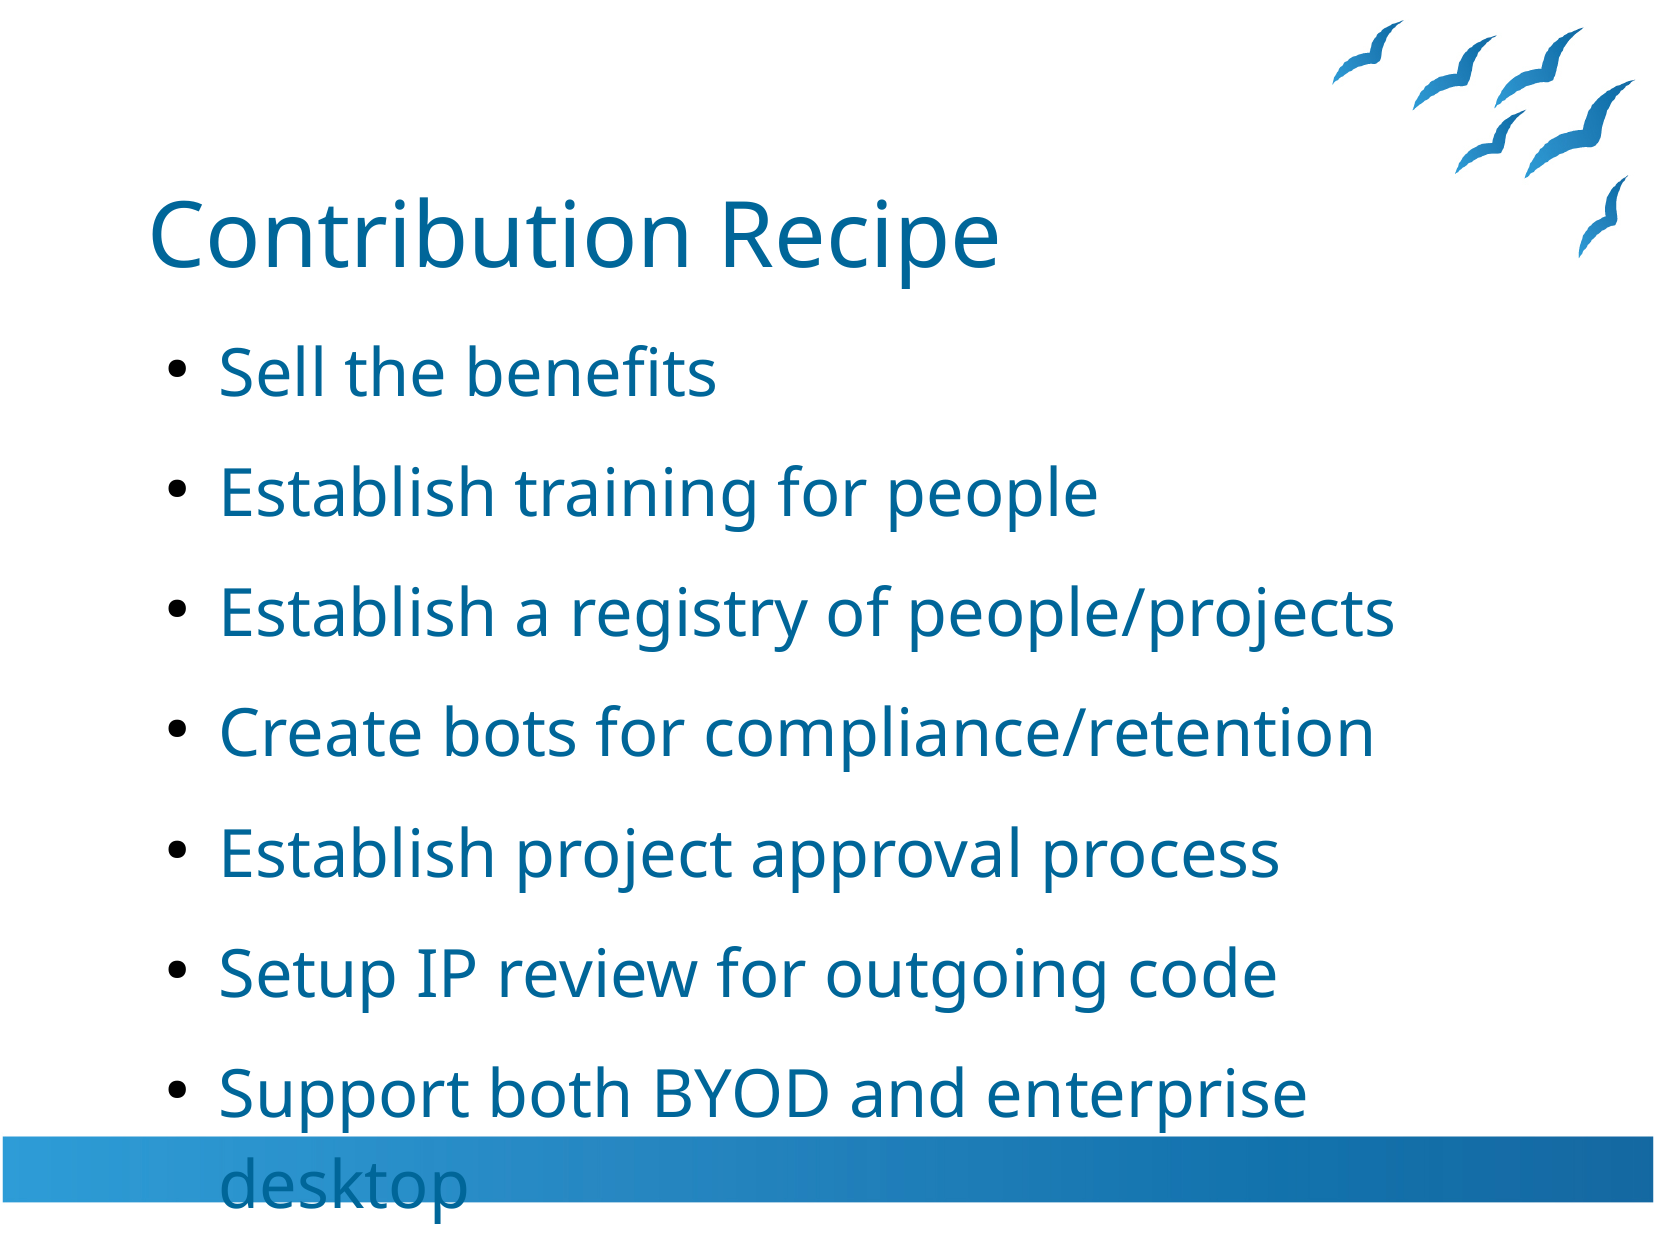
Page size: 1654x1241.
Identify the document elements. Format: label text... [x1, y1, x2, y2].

title Contribution Recipe [147, 177, 1506, 287]
list Sell the benefits Establish training for people Establish a registry of people/projects Create bots for compliance/retention Establish project approval process Setup IP review for outgoing code Support both BYOD and enterprise desktop [147, 324, 1506, 1124]
picture [0, 0, 1654, 1241]
